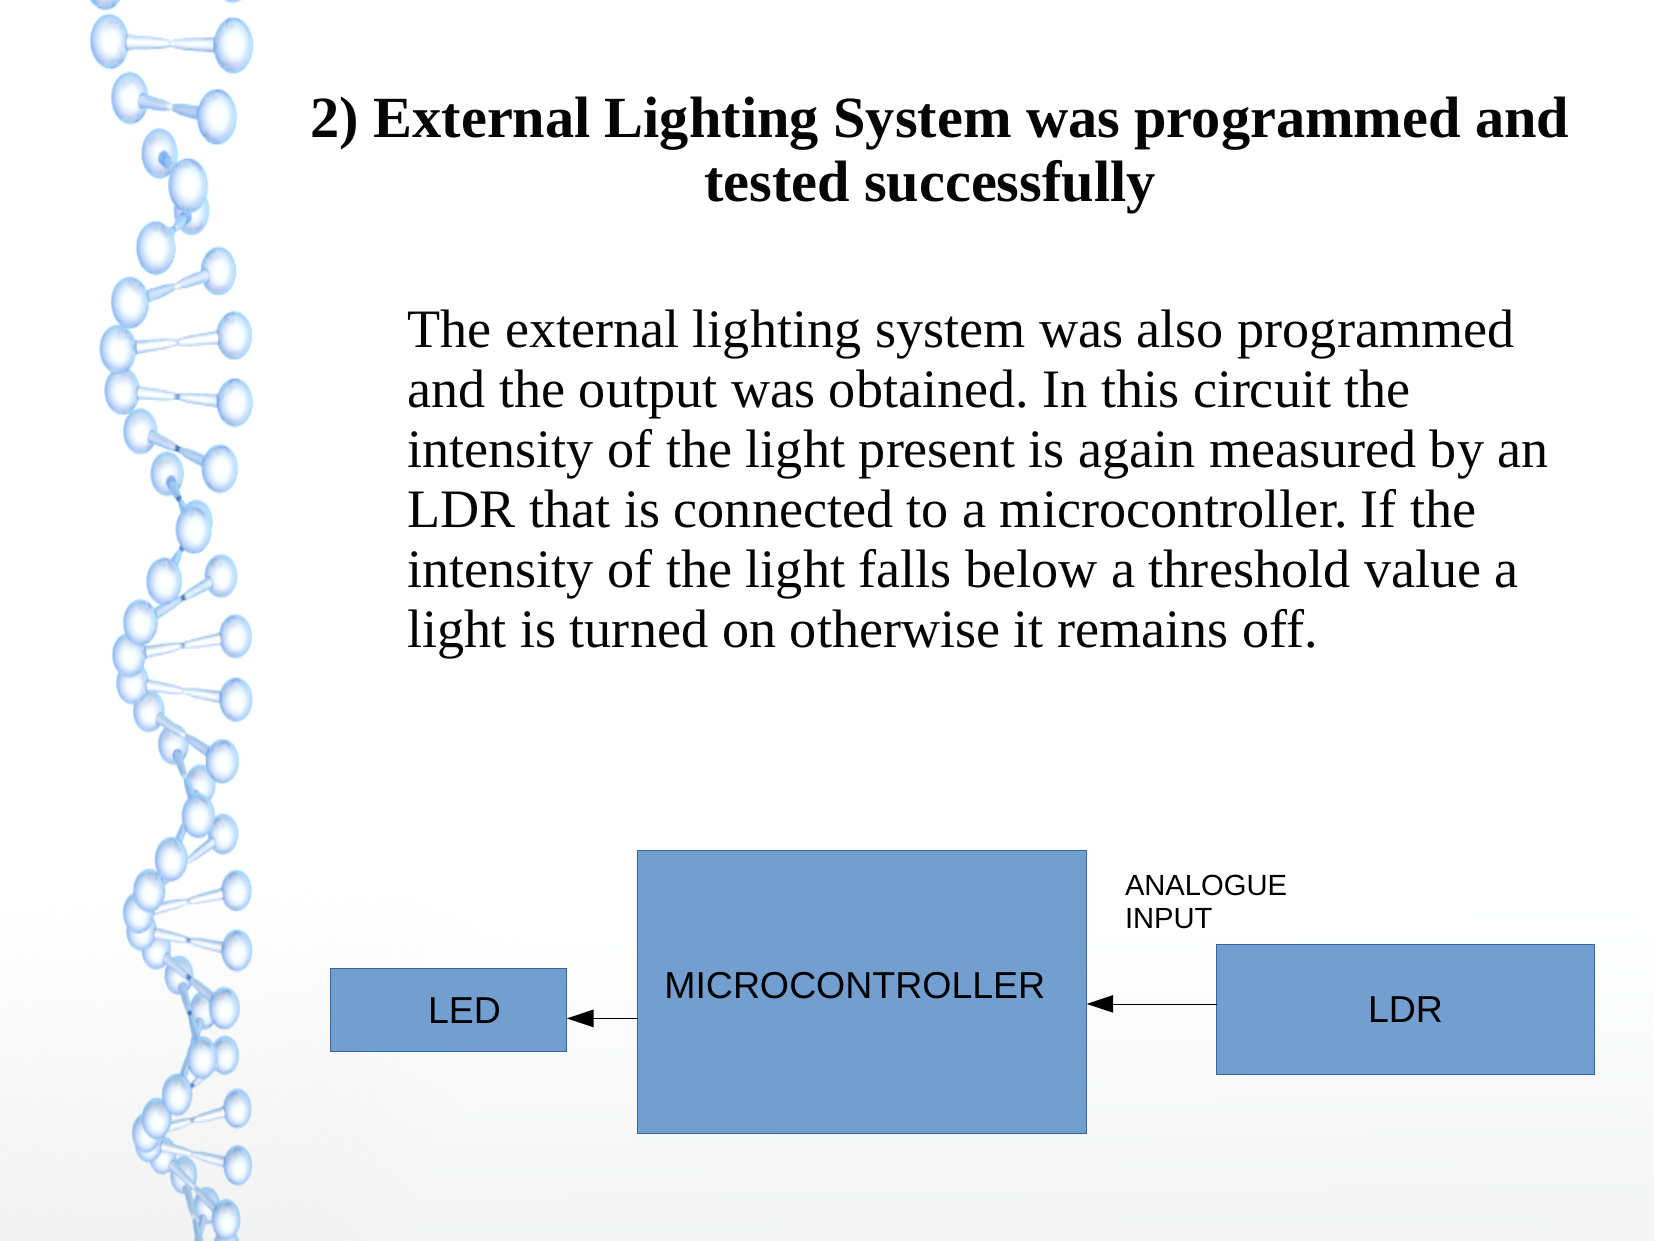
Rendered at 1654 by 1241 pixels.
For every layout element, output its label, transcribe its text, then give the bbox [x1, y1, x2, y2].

text_box MICROCONTROLLER [649, 956, 1063, 1052]
title 2) External Lighting System was programmed and tested successfully [265, 47, 1595, 252]
text_box ANALOGUE INPUT [1110, 861, 1323, 943]
text_box LED [413, 982, 516, 1040]
text_box [637, 850, 1087, 1134]
text_box [330, 968, 567, 1052]
list The external lighting system was also programmed and the output was obtained. In this circuit the intensity of the light present is again measured by an LDR that is connected to a microcontroller. If the intensity of the light falls below a threshold value a light is turned on otherwise it remains off. [265, 299, 1595, 1019]
picture [0, 0, 1654, 1241]
text_box LDR [1216, 944, 1595, 1075]
